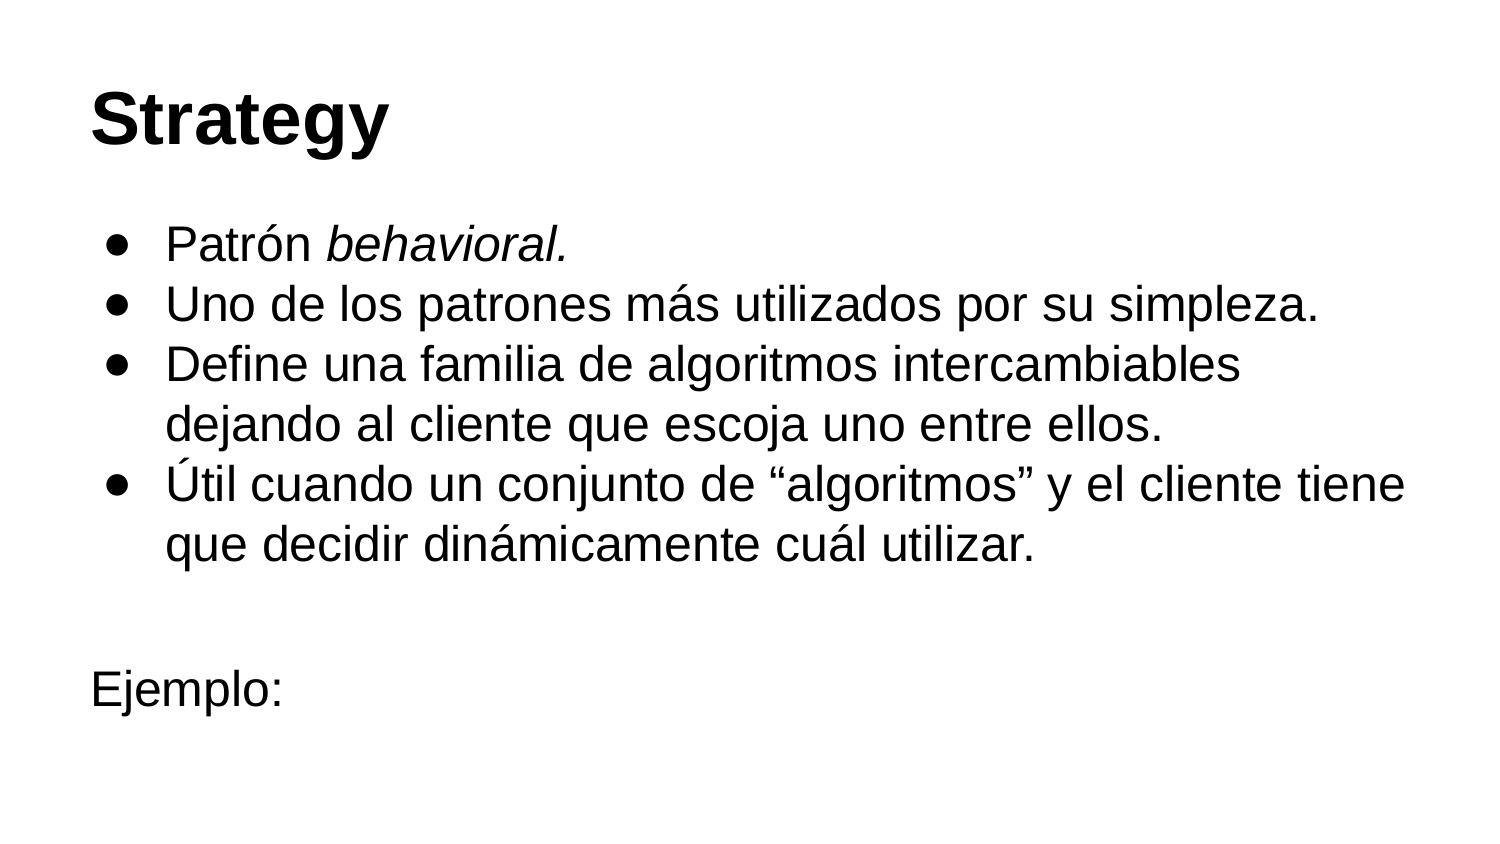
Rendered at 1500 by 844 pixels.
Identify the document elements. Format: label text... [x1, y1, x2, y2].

list Patrón behavioral. Uno de los patrones más utilizados por su simpleza. Define una familia de algoritmos intercambiables dejando al cliente que escoja uno entre ellos. Útil cuando un conjunto de “algoritmos” y el cliente tiene que decidir dinámicamente cuál utilizar. Ejemplo: [75, 196, 1425, 808]
title Strategy [75, 33, 1425, 175]
